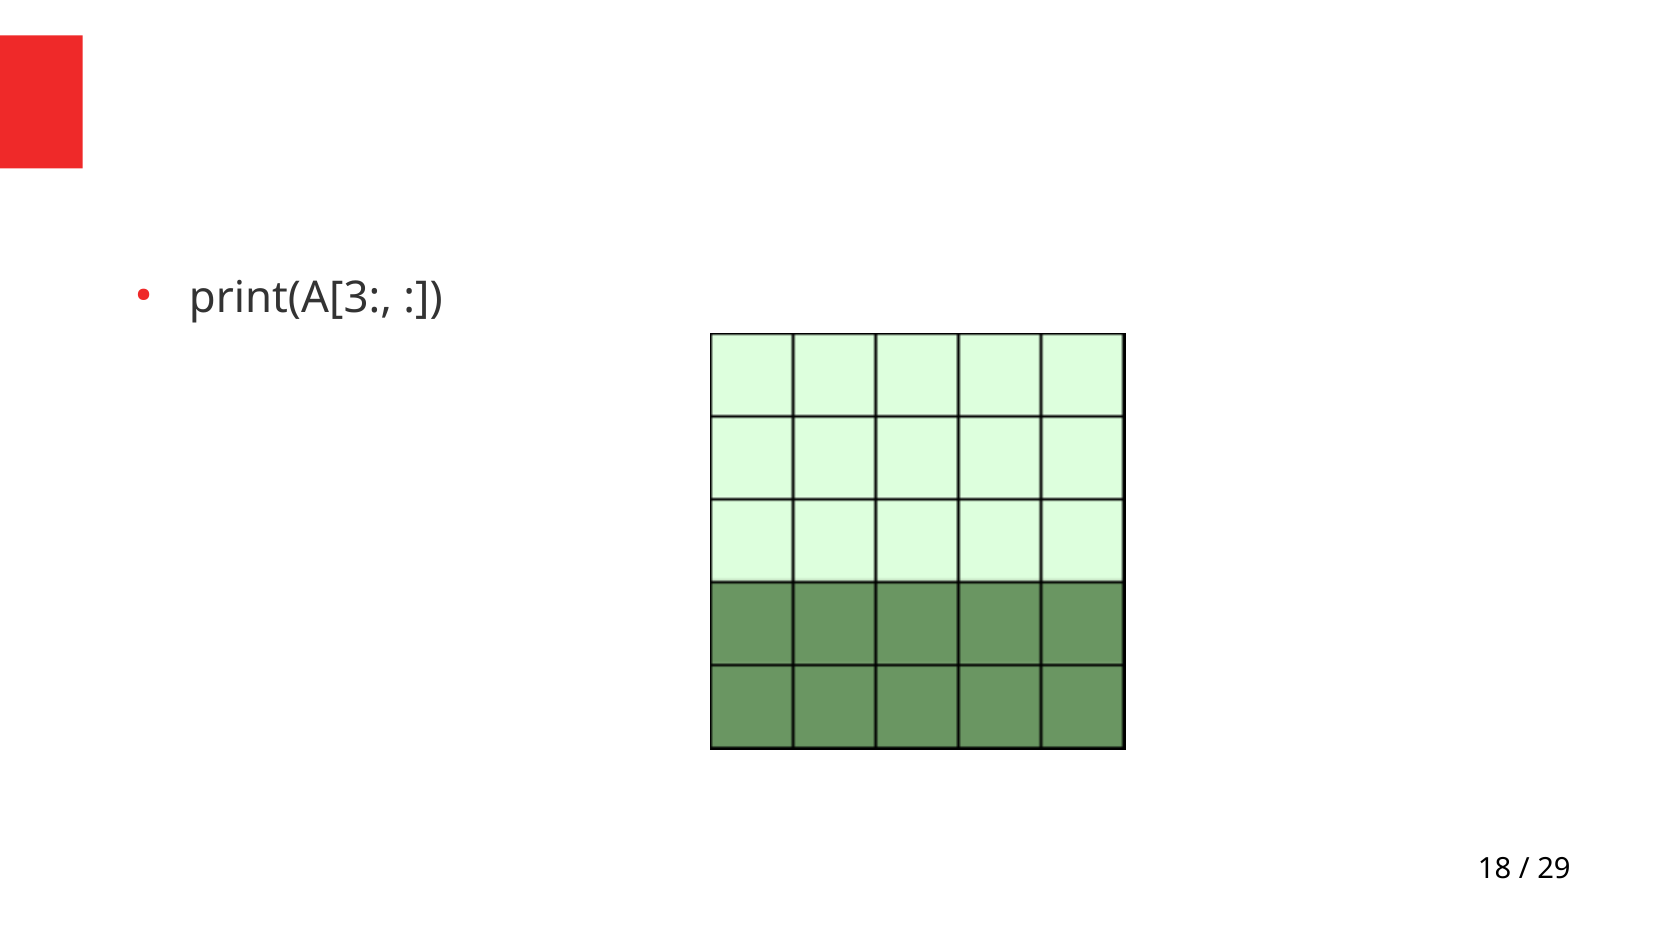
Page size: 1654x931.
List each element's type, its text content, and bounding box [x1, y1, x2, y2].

list print(A[3:, :]) [118, 265, 1536, 806]
picture [710, 333, 1126, 751]
